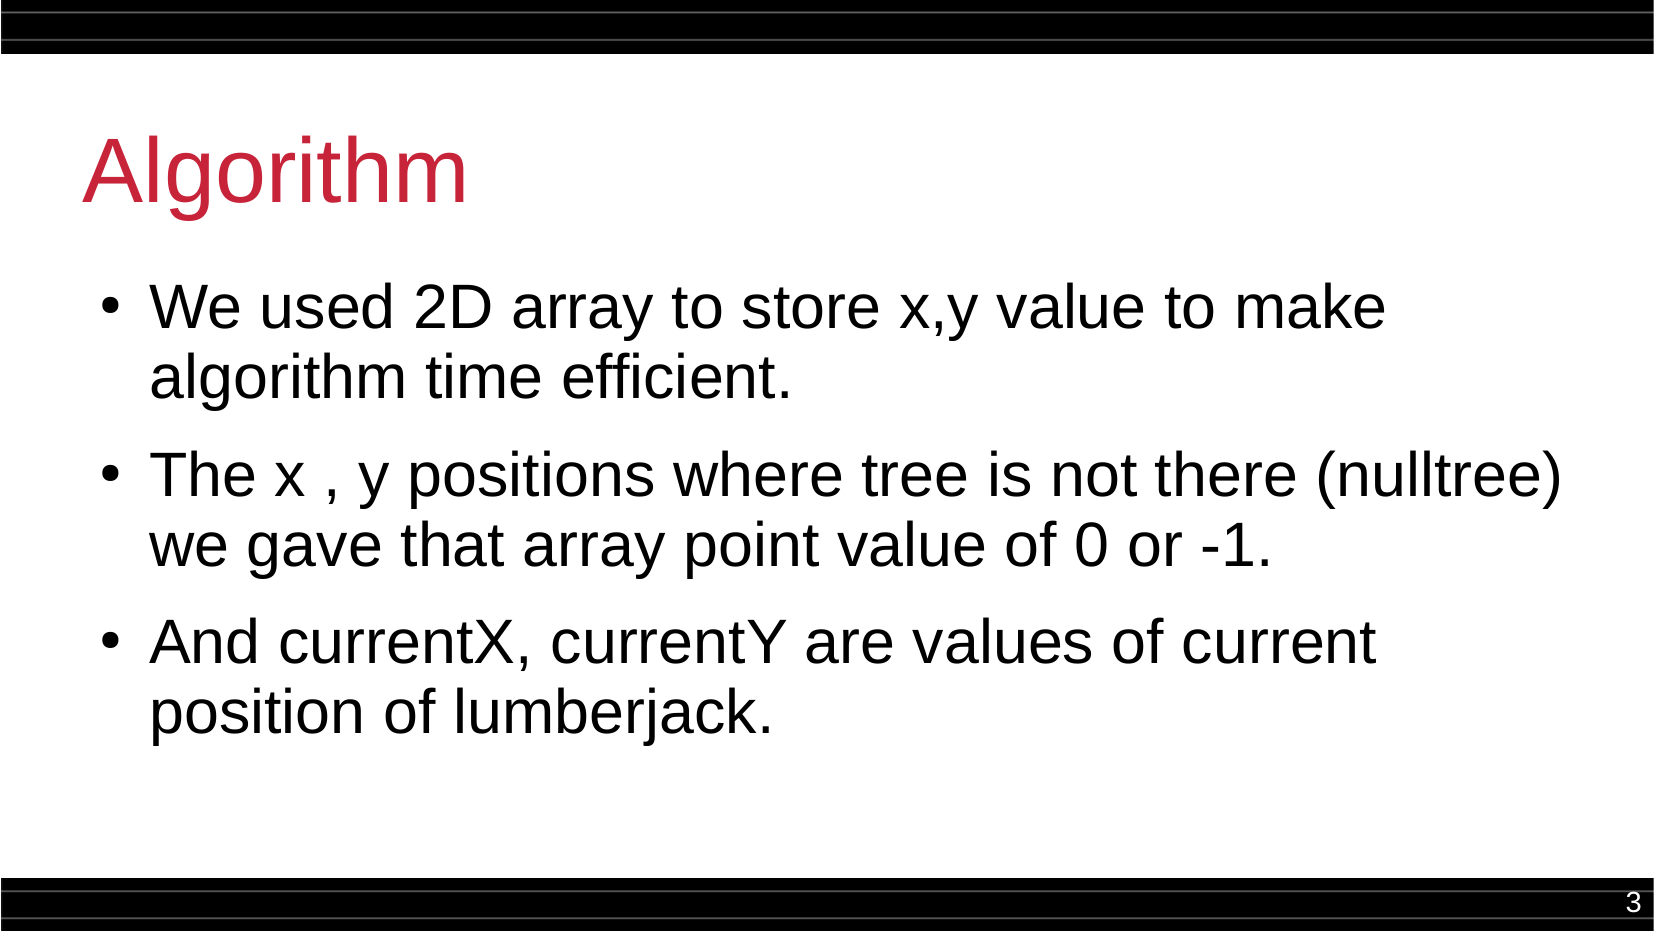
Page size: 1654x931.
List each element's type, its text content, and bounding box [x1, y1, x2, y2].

title Algorithm [82, 92, 1571, 249]
list We used 2D array to store x,y value to make algorithm time efficient. The x , y positions where tree is not there (nulltree) we gave that array point value of 0 or -1. And currentX, currentY are values of current position of lumberjack. [82, 271, 1571, 758]
picture [1, 0, 1654, 54]
picture [1, 878, 1654, 931]
